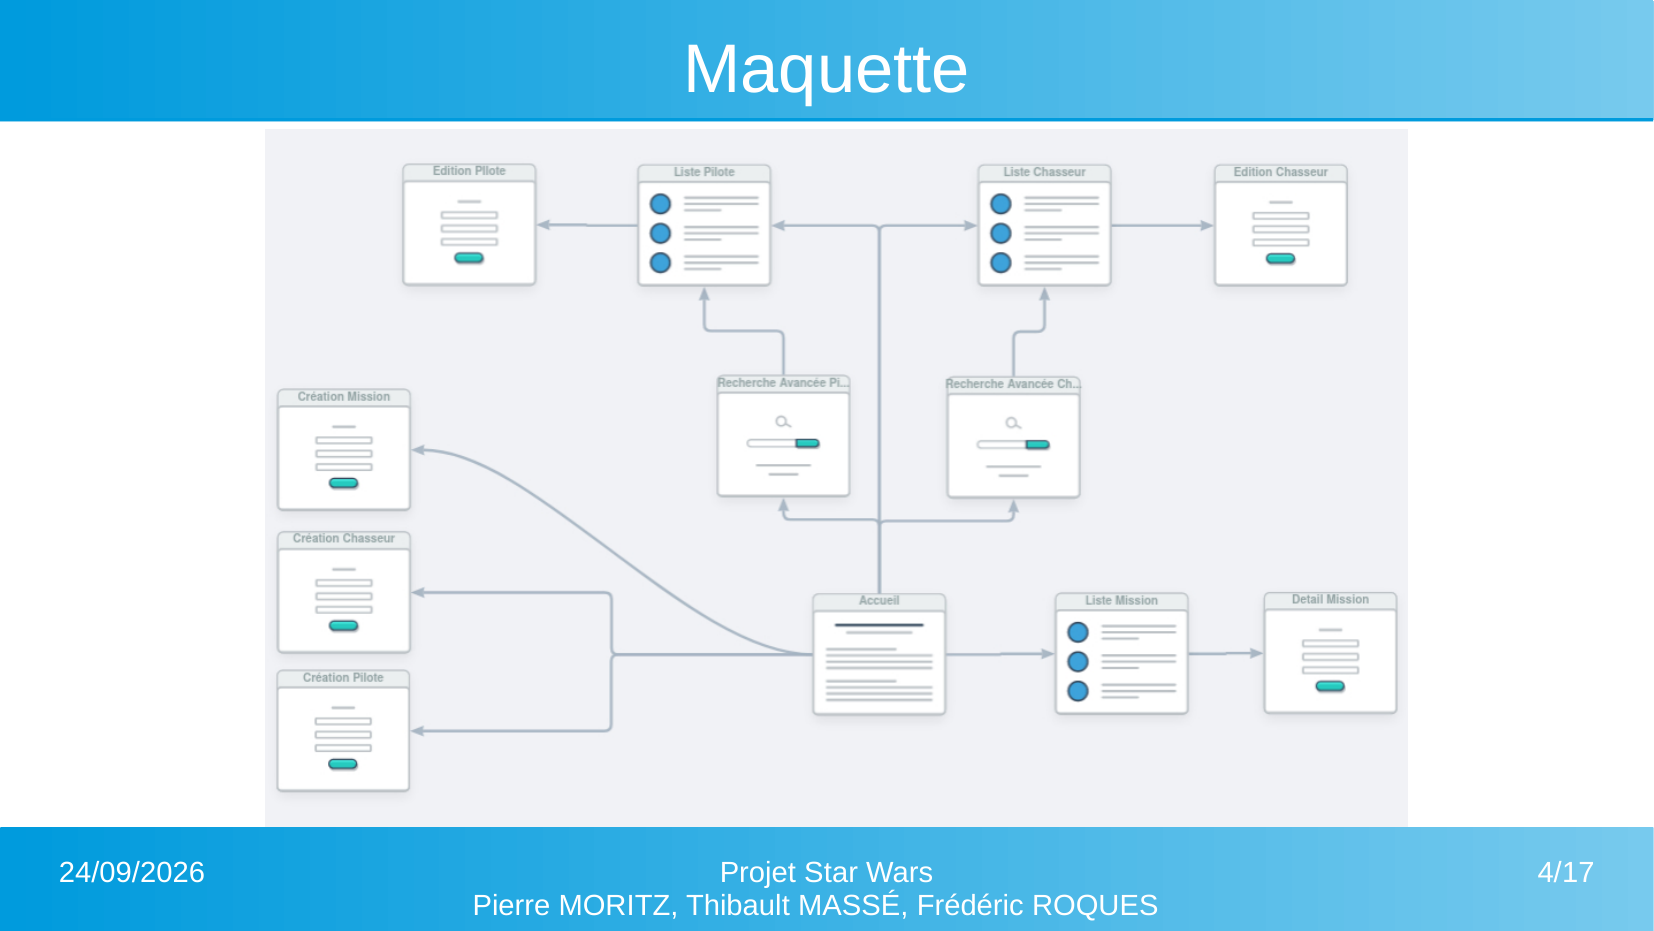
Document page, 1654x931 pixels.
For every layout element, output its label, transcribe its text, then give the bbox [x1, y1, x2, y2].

picture [265, 129, 1408, 827]
title Maquette [59, 29, 1595, 108]
